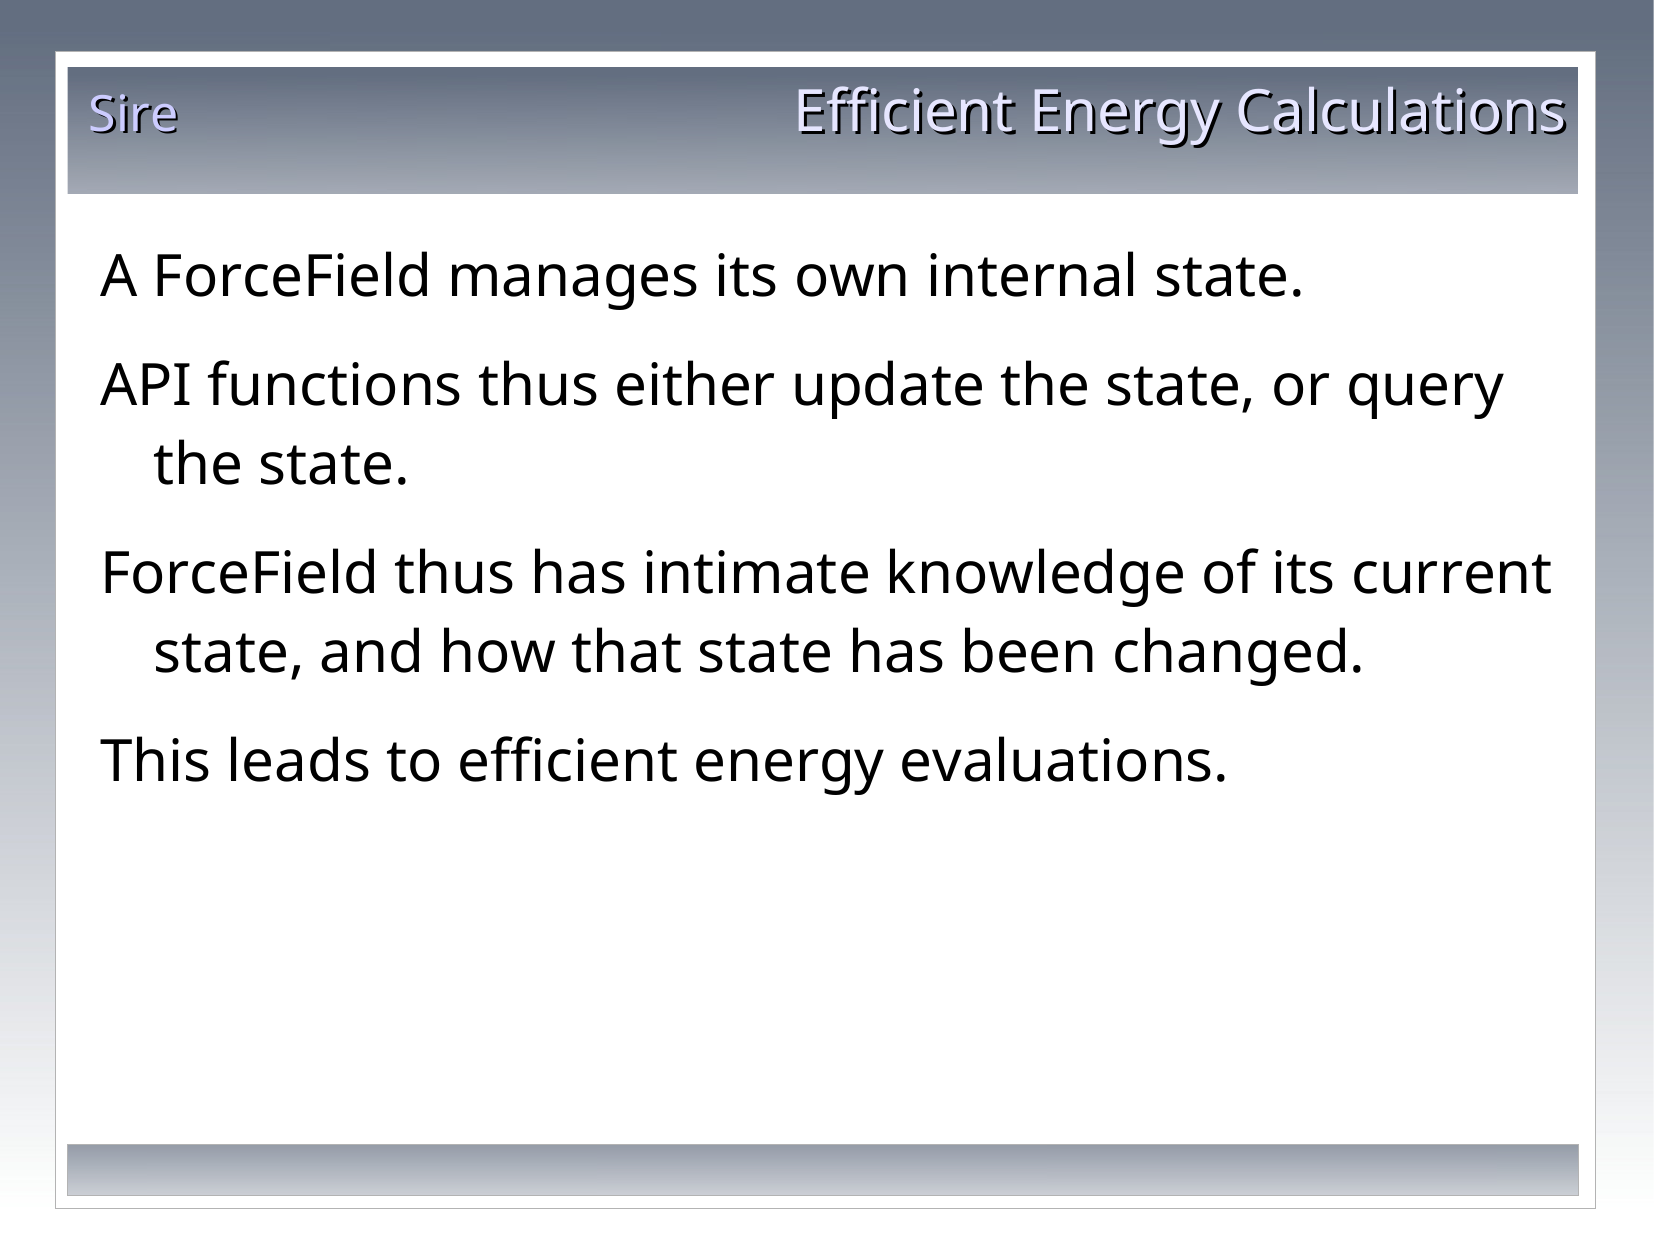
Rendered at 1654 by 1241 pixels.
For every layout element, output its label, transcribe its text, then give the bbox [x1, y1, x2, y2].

title Efficient Energy Calculations [567, 68, 1567, 196]
list A ForceField manages its own internal state. API functions thus either update the state, or query the state. ForceField thus has intimate knowledge of its current state, and how that state has been changed. This leads to efficient energy evaluations. [82, 234, 1571, 1119]
picture [0, 0, 1654, 1241]
